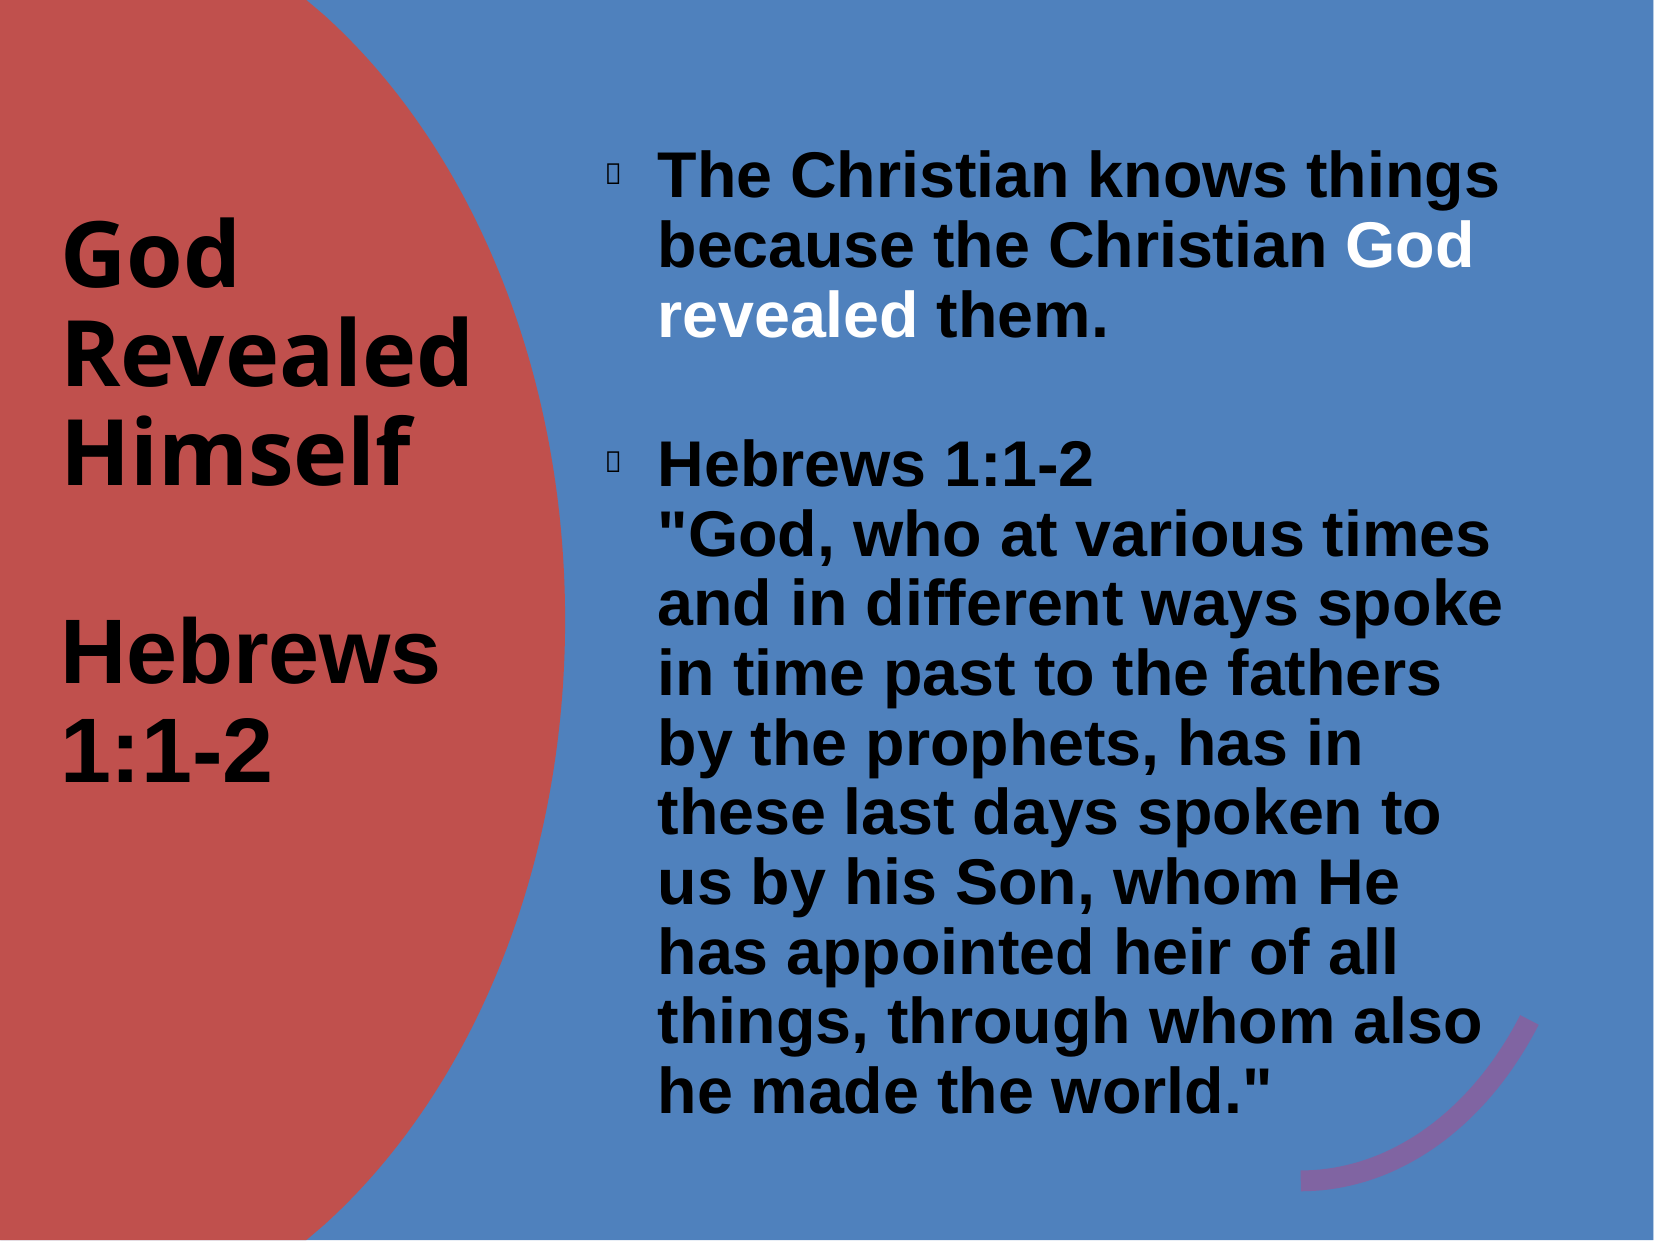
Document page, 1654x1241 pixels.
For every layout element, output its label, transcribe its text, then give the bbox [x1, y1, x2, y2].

text_box [0, 0, 1654, 1241]
list The Christian knows things because the Christian God revealed them. [586, 106, 1524, 387]
title God Revealed Himself Hebrews 1:1-2 [59, 208, 528, 1016]
list Hebrews 1:1-2 "God, who at various times and in different ways spoke in time past to the fathers by the prophets, has in these last days spoken to us by his Son, whom He has appointed heir of all things, through whom also he made the world." [586, 424, 1524, 1134]
